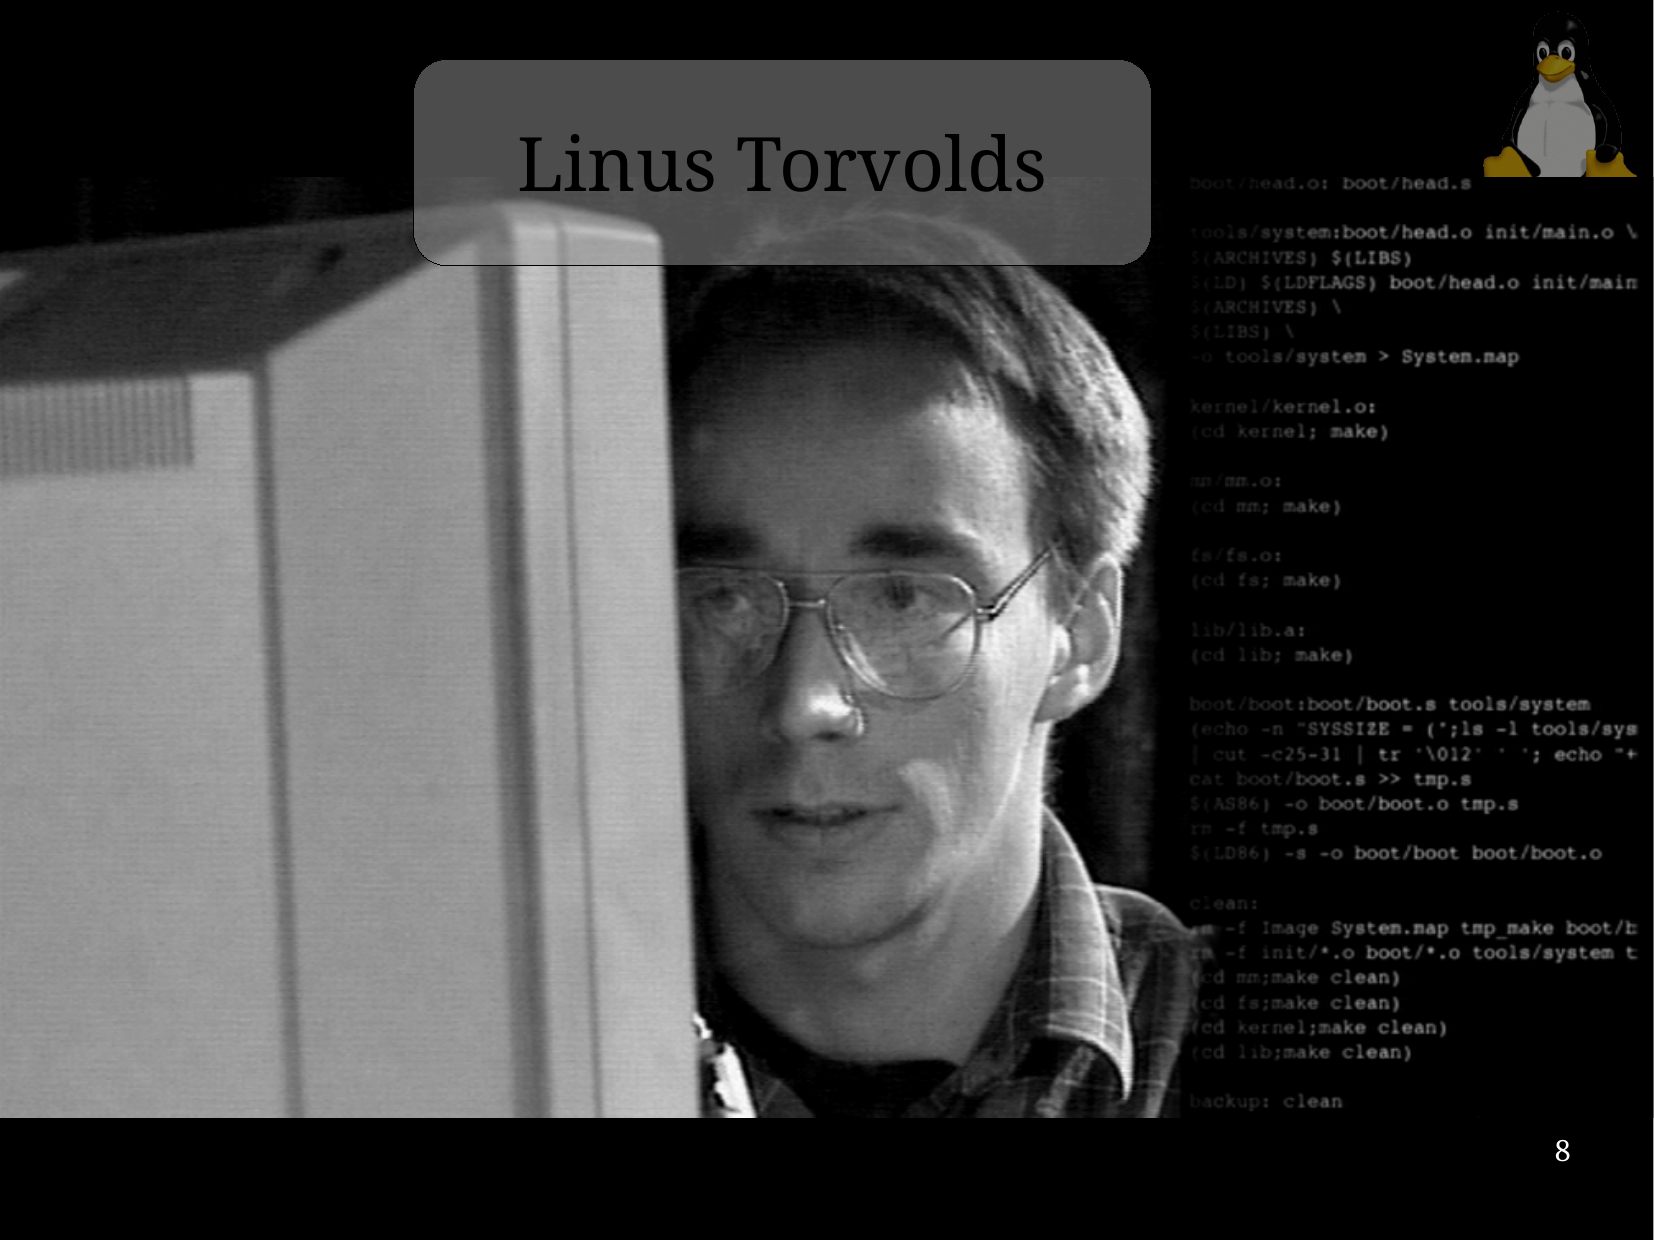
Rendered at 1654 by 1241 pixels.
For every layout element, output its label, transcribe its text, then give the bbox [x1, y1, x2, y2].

picture [0, 6, 1654, 1118]
text_box Linus Torvolds [413, 59, 1152, 266]
